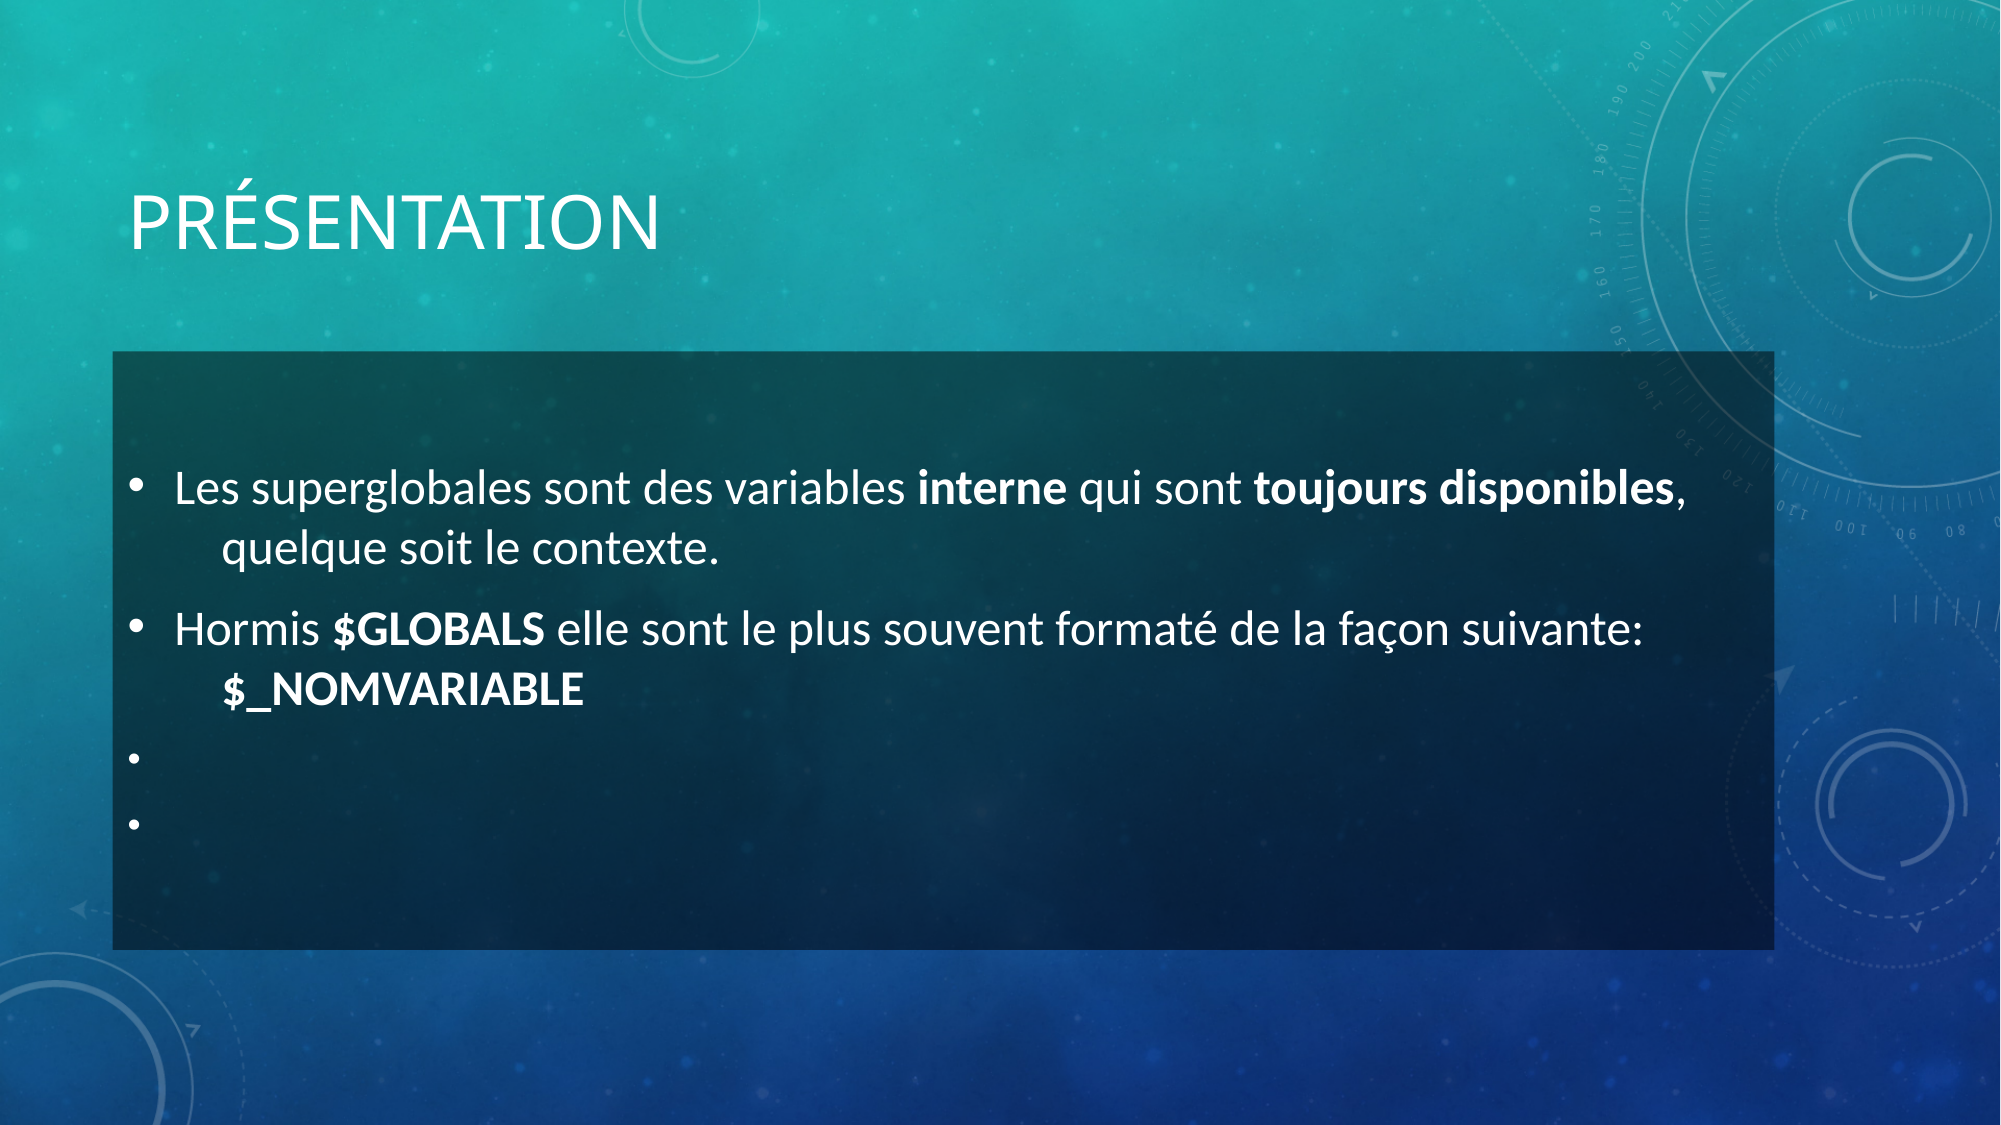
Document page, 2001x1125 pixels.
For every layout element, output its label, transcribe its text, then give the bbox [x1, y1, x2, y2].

list Les superglobales sont des variables interne qui sont toujours disponibles, quelque soit le contexte. Hormis $GLOBALS elle sont le plus souvent formaté de la façon suivante: $_NOMVARIABLE [112, 351, 1775, 950]
title Présentation [112, 99, 1775, 339]
